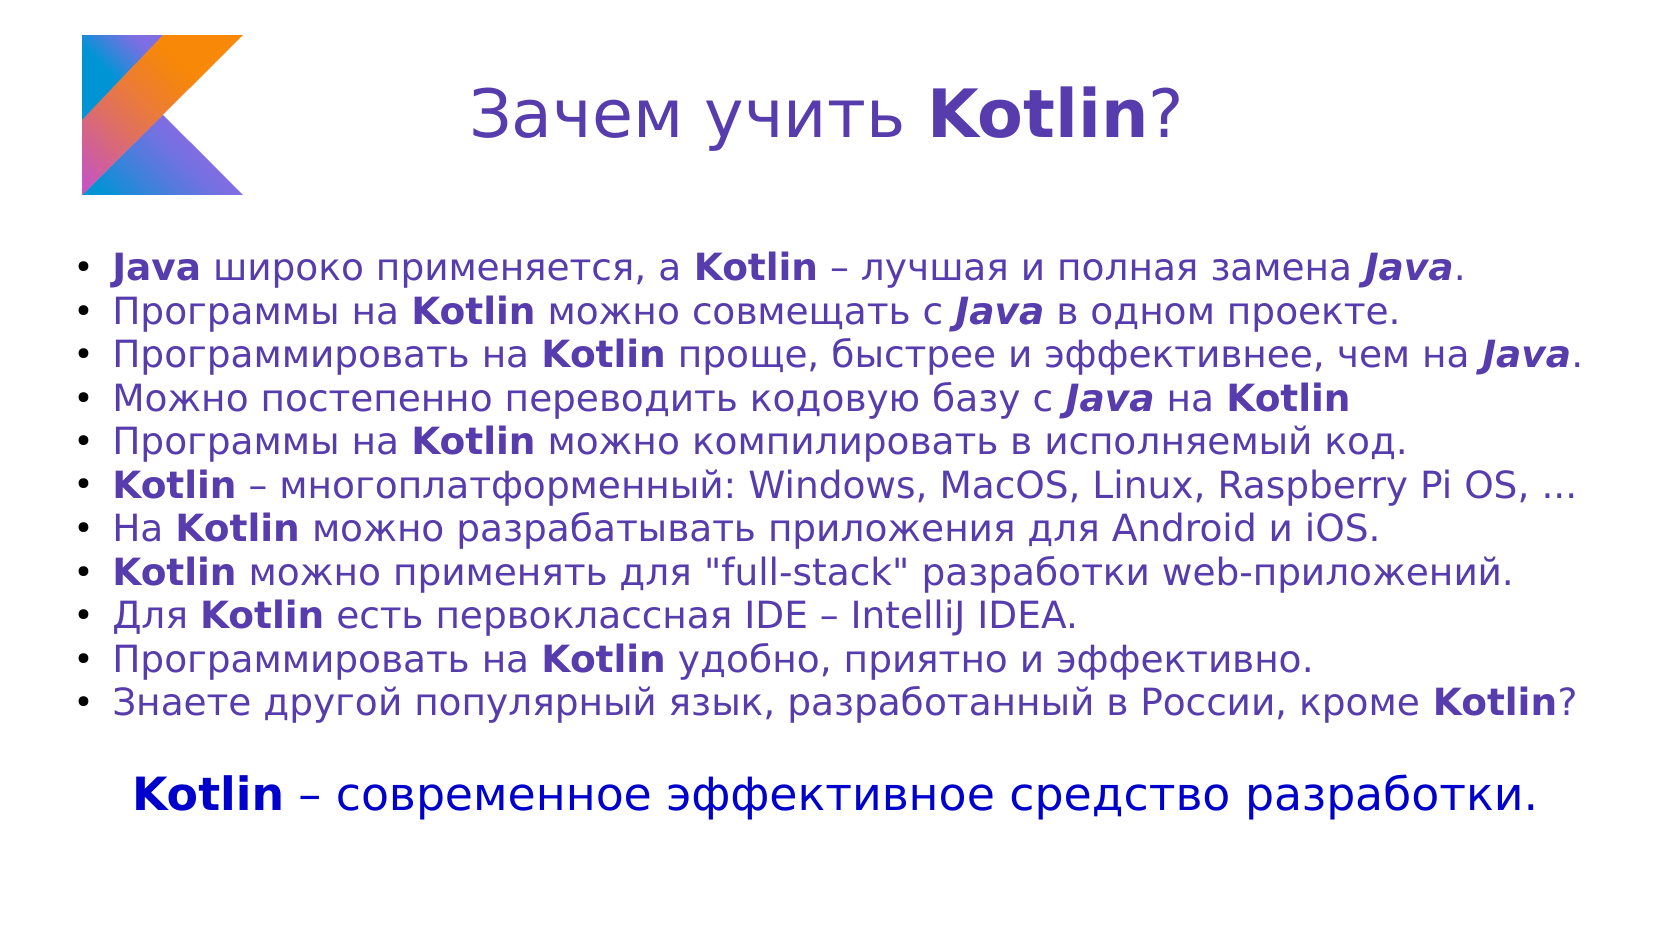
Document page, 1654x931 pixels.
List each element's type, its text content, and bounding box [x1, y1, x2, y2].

subtitle Java широко применяется, а Kotlin – лучшая и полная замена Java. Программы на Kotlin можно совмещать с Java в одном проекте. Программировать на Kotlin проще, быстрее и эффективнее, чем на Java. Можно постепенно переводить кодовую базу с Java на Kotlin Программы на Kotlin можно компилировать в исполняемый код. Kotlin – многоплатформенный: Windows, MacOS, Linux, Raspberry Pi OS, ... На Kotlin можно разрабатывать приложения для Android и iOS. Kotlin можно применять для "full-stack" разработки web-приложений. Для Kotlin есть первоклассная IDE – IntelliJ IDEA. Программировать на Kotlin удобно, приятно и эффективно. Знаете другой популярный язык, разработанный в России, кроме Kotlin? Kotlin – современное эффективное средство разработки. [76, 218, 1595, 849]
title Зачем учить Kotlin? [243, 37, 1571, 193]
picture [82, 35, 243, 195]
